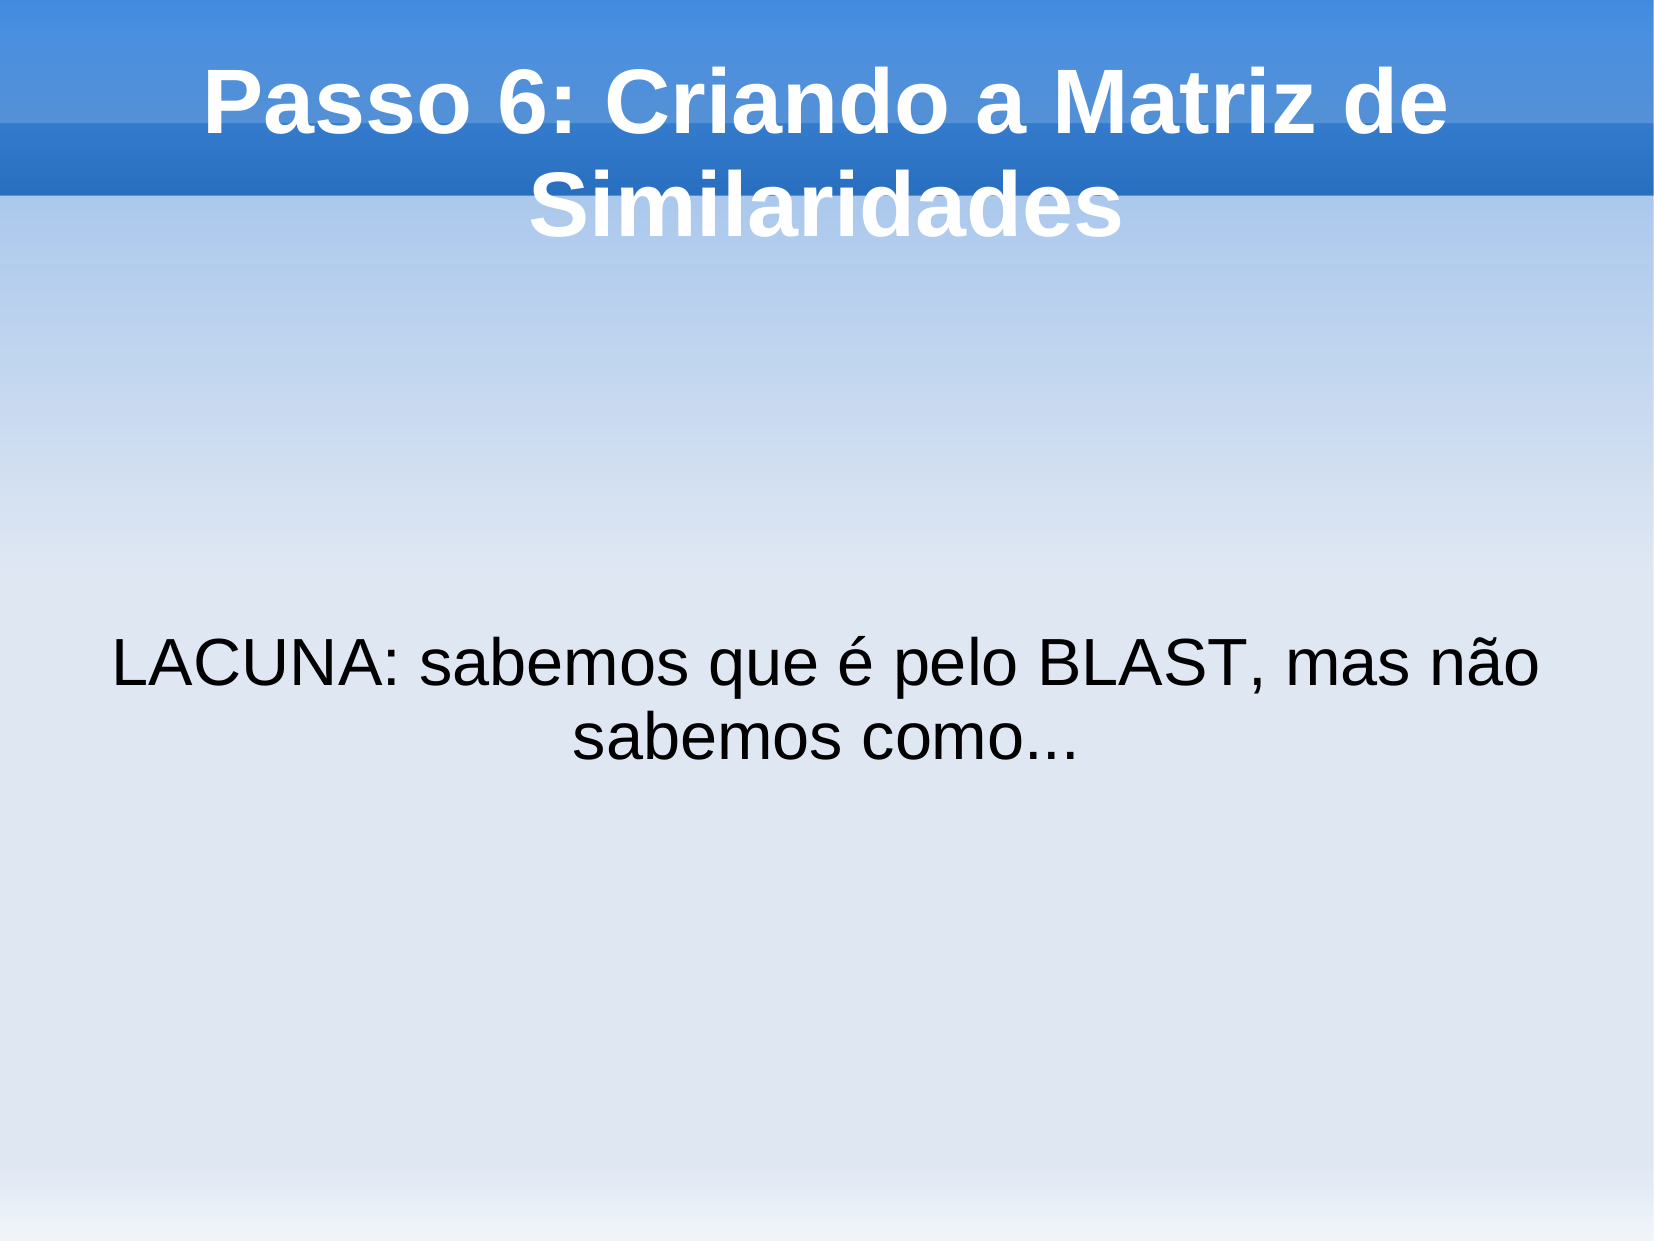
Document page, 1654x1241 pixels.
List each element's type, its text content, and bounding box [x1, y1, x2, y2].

title Passo 6: Criando a Matriz de Similaridades [82, 50, 1571, 256]
picture [0, 0, 1654, 1241]
subtitle LACUNA: sabemos que é pelo BLAST, mas não sabemos como... [82, 290, 1571, 1109]
